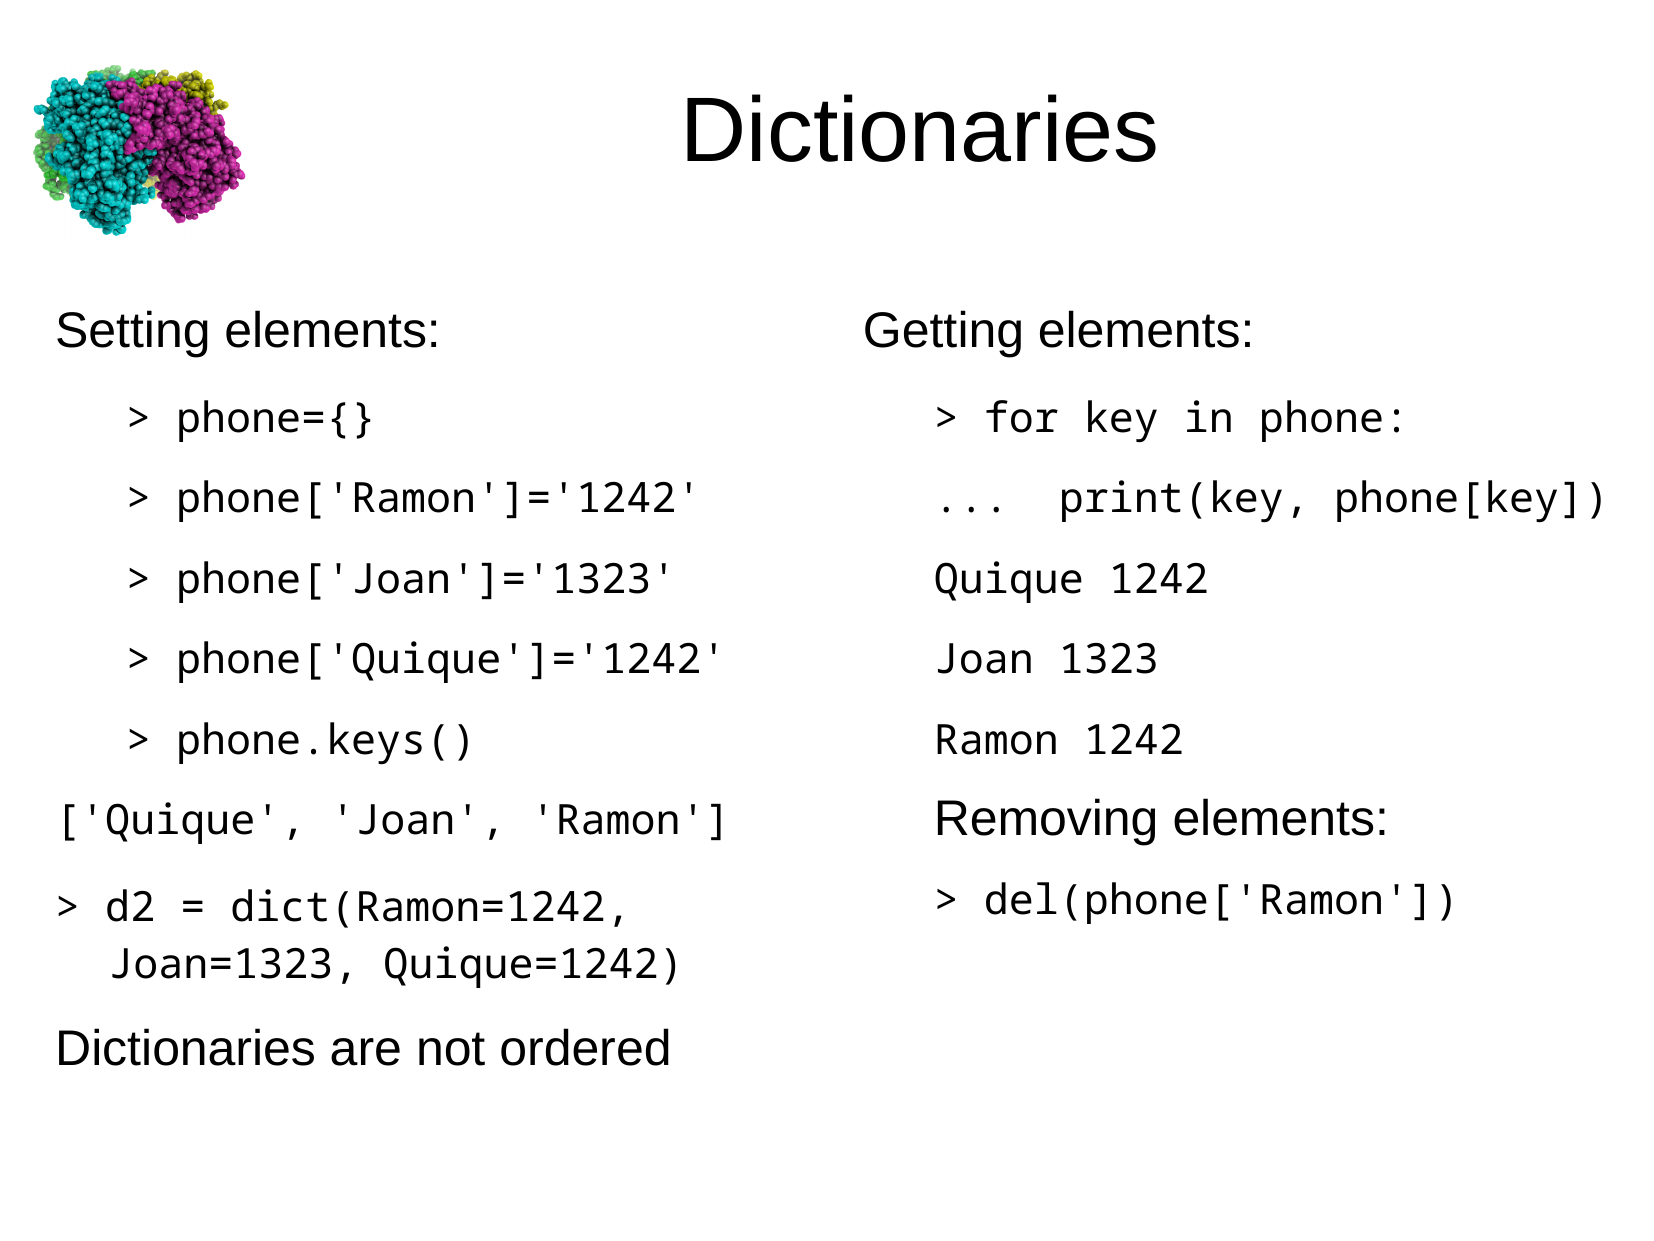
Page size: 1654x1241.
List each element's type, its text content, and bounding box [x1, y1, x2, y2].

title Dictionaries [270, 25, 1571, 233]
list Setting elements: > phone={} > phone['Ramon']='1242' > phone['Joan']='1323' > phone['Quique']='1242' > phone.keys() ['Quique', 'Joan', 'Ramon'] > d2 = dict(Ramon=1242, Joan=1323, Quique=1242) Dictionaries are not ordered [37, 302, 826, 1241]
list Getting elements: > for key in phone: ... print(key, phone[key]) Quique 1242 Joan 1323 Ramon 1242 Removing elements: > del(phone['Ramon']) [845, 302, 1613, 1106]
picture [27, 59, 253, 240]
